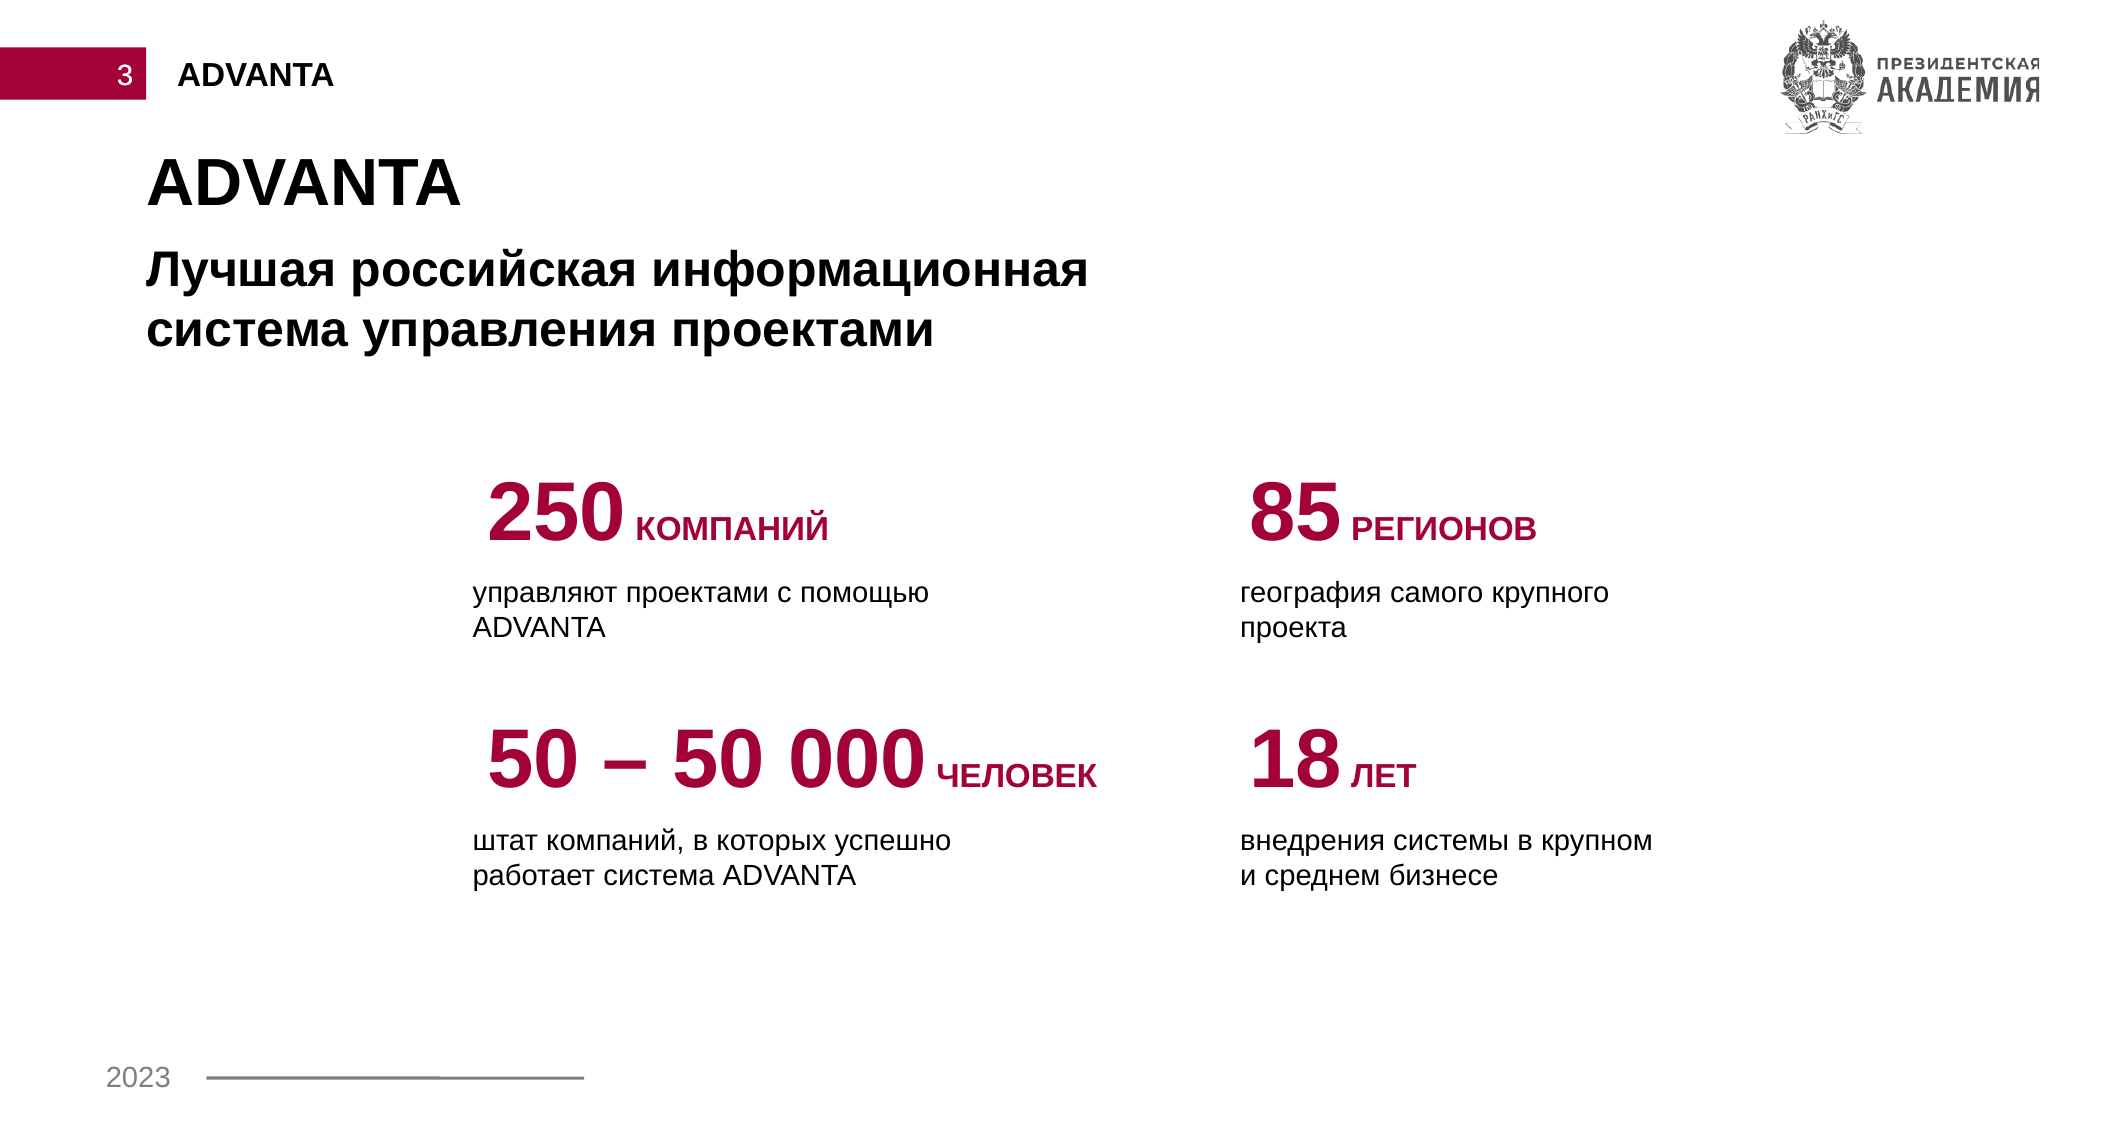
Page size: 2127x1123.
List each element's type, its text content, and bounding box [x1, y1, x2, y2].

slide_number <номер> [27, 43, 149, 104]
text_box управляют проектами с помощью ADVANTA [472, 573, 1034, 696]
text_box 50 – 50 000 ЧЕЛОВЕК [472, 696, 1128, 812]
text_box ADVANTA [177, 43, 1241, 103]
text_box внедрения системы в крупном и среднем бизнесе [1240, 821, 1654, 944]
text_box 85 РЕГИОНОВ [1234, 449, 1890, 565]
picture [1780, 20, 2040, 134]
text_box штат компаний, в которых успешно работает система ADVANTA [472, 821, 1034, 944]
text_box 18 ЛЕТ [1234, 696, 1890, 812]
text_box 250 КОМПАНИЙ [472, 449, 1128, 565]
list Лучшая российская информационная система управления проектами [146, 236, 1093, 414]
title ADVANTA [146, 147, 1197, 232]
text_box география самого крупного проекта [1240, 573, 1654, 696]
